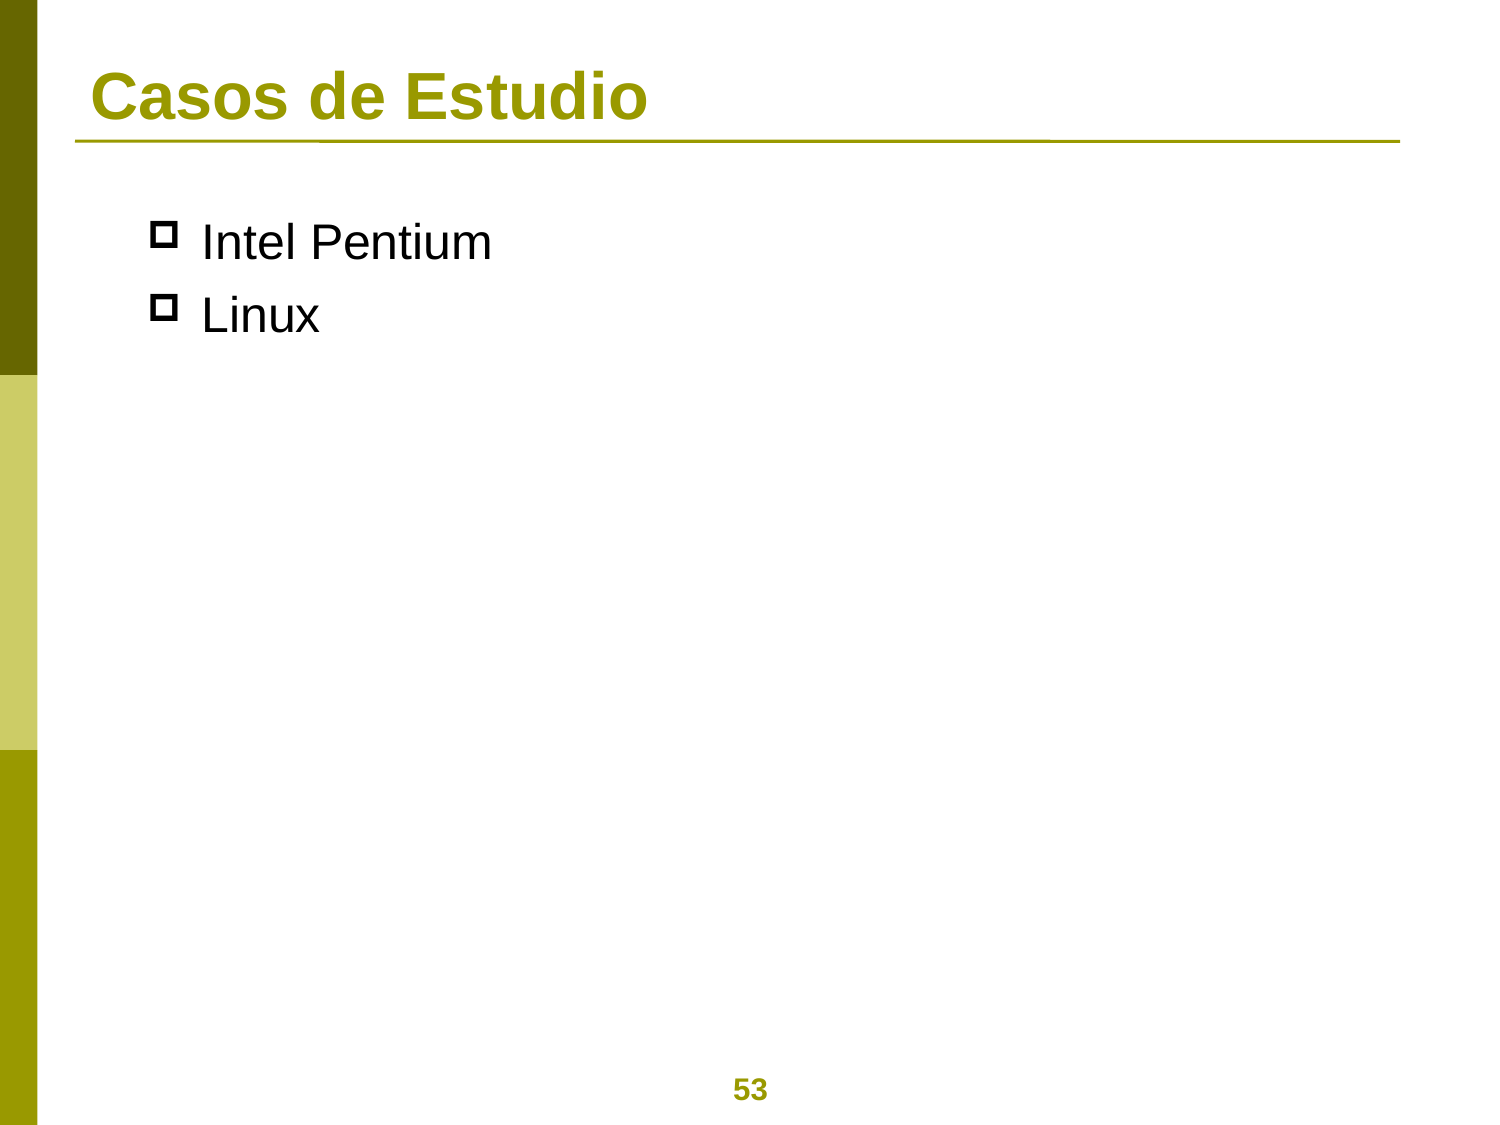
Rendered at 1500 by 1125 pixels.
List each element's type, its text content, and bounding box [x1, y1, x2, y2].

text_box Intel Pentium Linux [132, 202, 1483, 946]
text_box Casos de Estudio [75, 45, 1426, 141]
